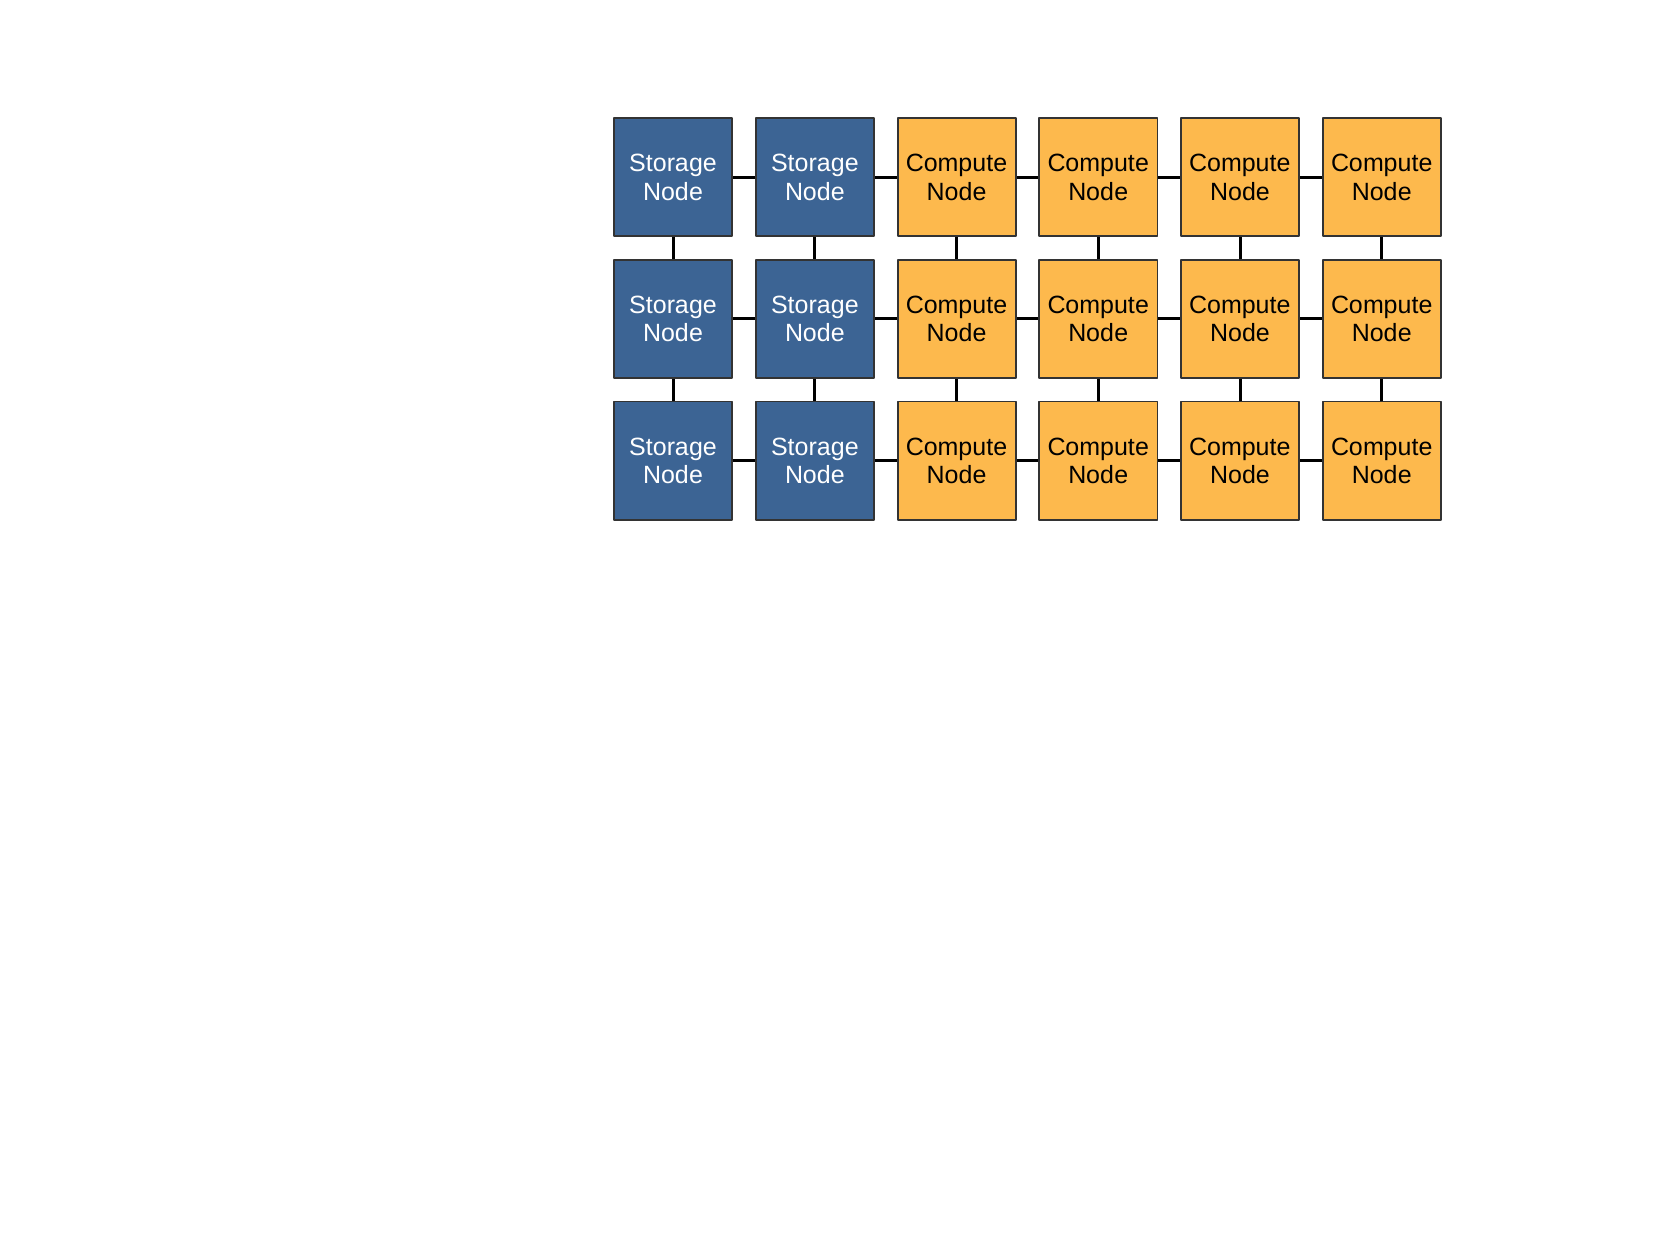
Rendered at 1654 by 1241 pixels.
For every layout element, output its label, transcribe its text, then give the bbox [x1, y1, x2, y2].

text_box Compute Node [897, 118, 1016, 237]
text_box Storage Node [755, 118, 875, 237]
text_box Storage Node [755, 401, 875, 520]
text_box Compute Node [1322, 401, 1441, 520]
text_box Compute Node [1181, 259, 1300, 378]
text_box Compute Node [1181, 401, 1300, 520]
text_box Compute Node [1039, 259, 1158, 378]
text_box Storage Node [755, 259, 875, 378]
text_box Compute Node [1039, 118, 1158, 237]
text_box Compute Node [897, 259, 1016, 378]
text_box Compute Node [1181, 118, 1300, 237]
text_box Compute Node [897, 401, 1016, 520]
text_box Storage Node [614, 401, 733, 520]
text_box Compute Node [1322, 259, 1441, 378]
text_box Compute Node [1039, 401, 1158, 520]
text_box Storage Node [614, 259, 733, 378]
text_box Storage Node [614, 118, 733, 237]
text_box Compute Node [1322, 118, 1441, 237]
